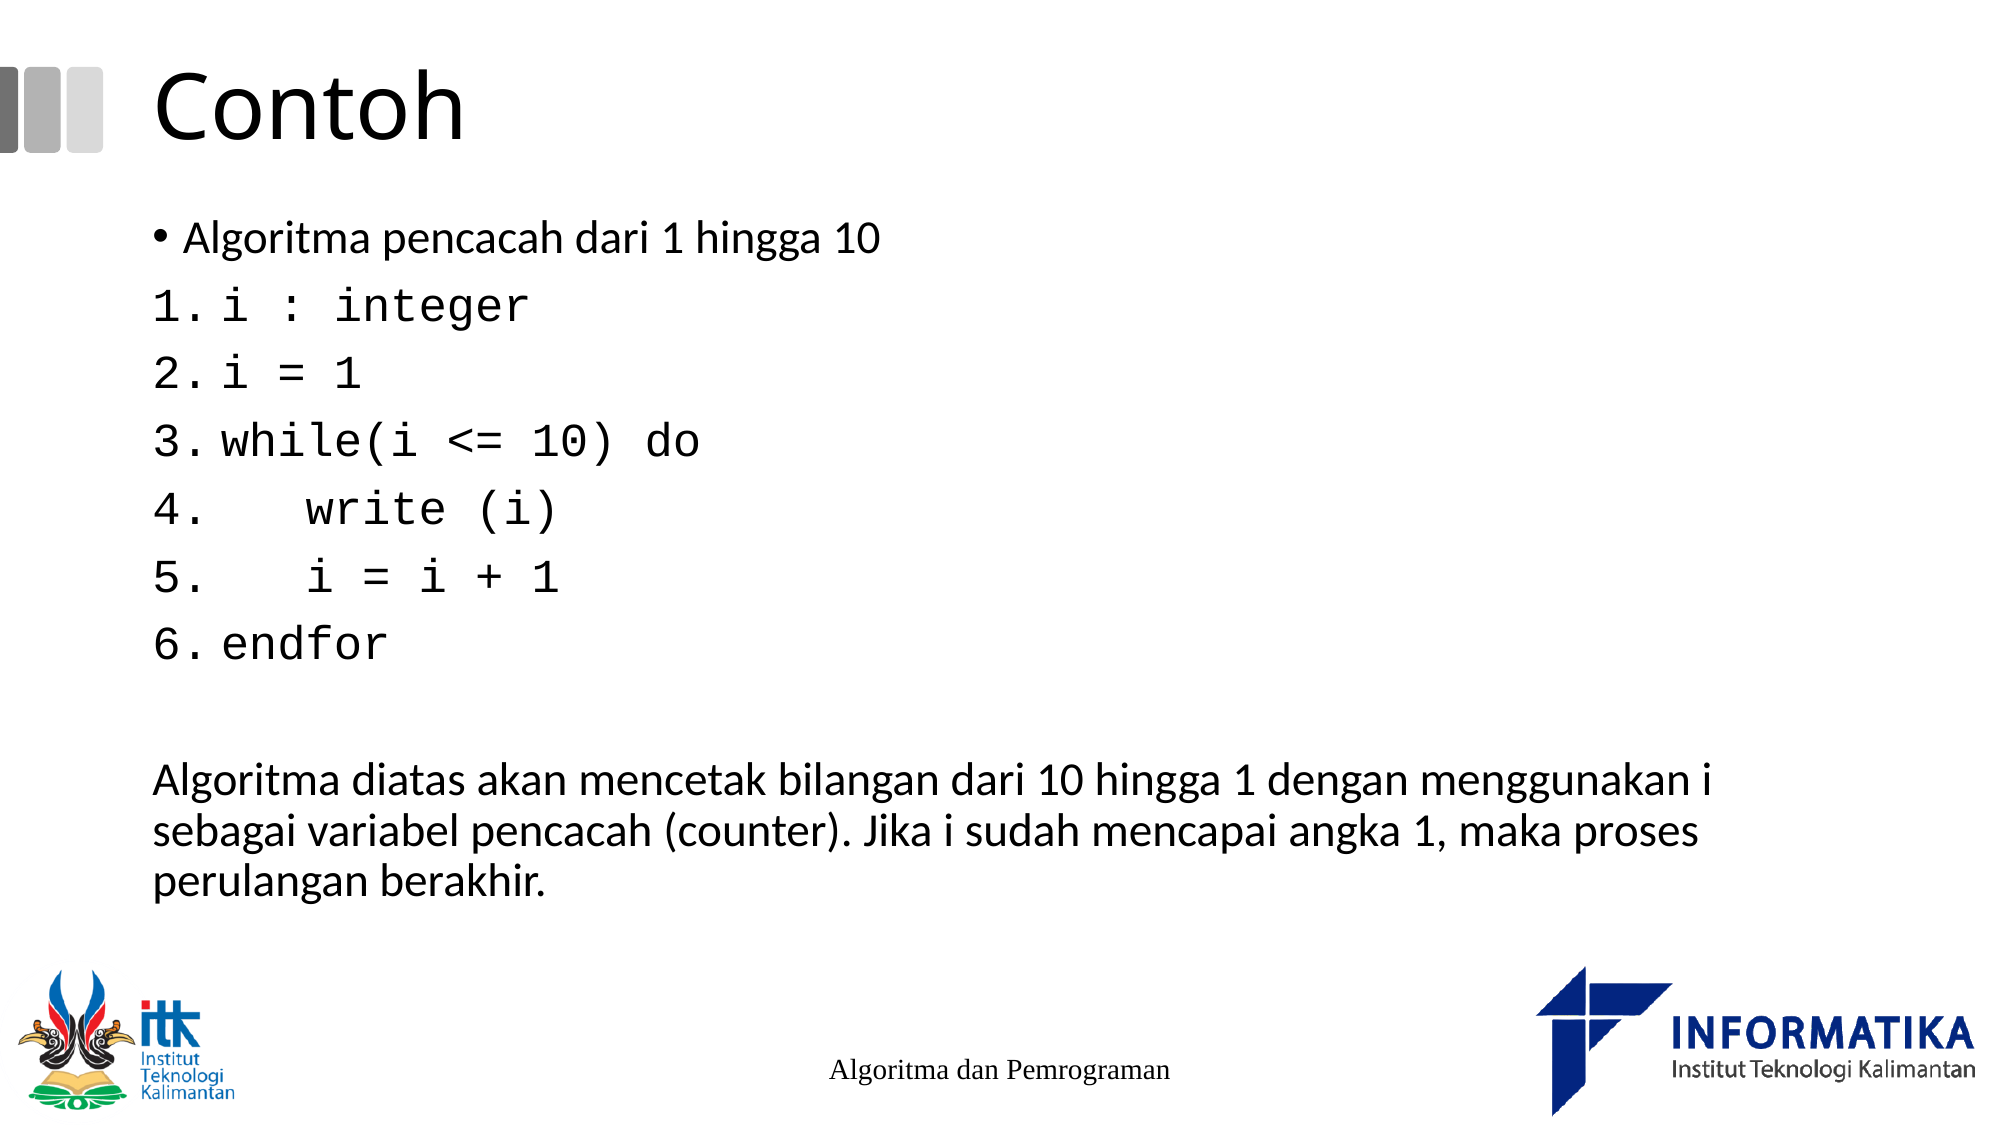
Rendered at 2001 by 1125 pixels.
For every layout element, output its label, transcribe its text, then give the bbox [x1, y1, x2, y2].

title Contoh [137, 1, 1863, 205]
list Algoritma pencacah dari 1 hingga 10 i : integer i = 1 while(i <= 10) do write (i) i = i + 1 endfor Algoritma diatas akan mencetak bilangan dari 10 hingga 1 dengan menggunakan i sebagai variabel pencacah (counter). Jika i sudah mencapai angka 1, maka proses perulangan berakhir. [137, 205, 1863, 920]
picture [0, 935, 253, 1125]
picture [1534, 965, 1976, 1118]
